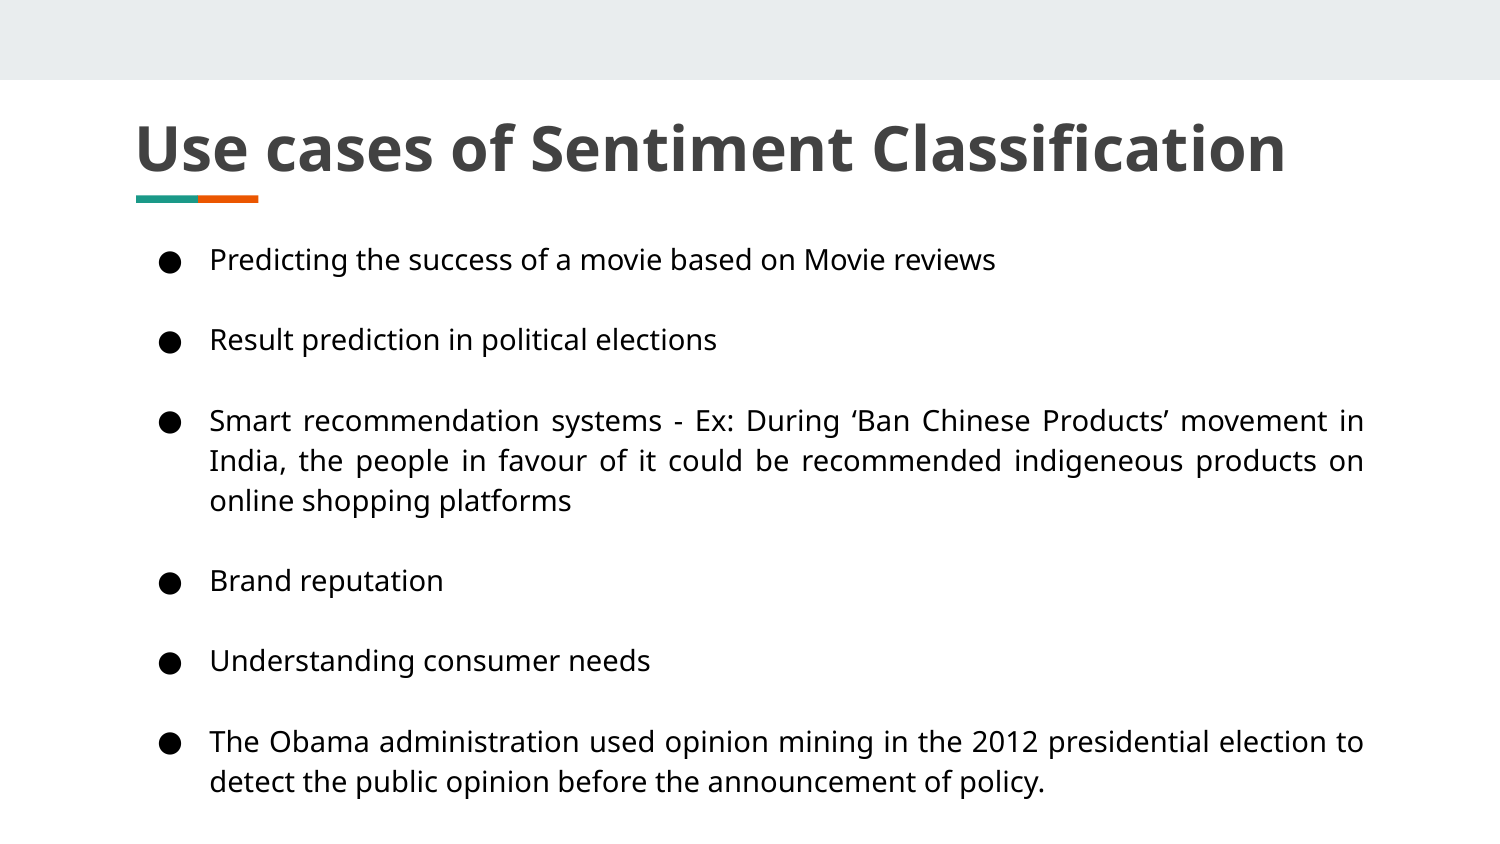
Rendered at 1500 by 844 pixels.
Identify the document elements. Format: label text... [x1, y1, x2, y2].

list Predicting the success of a movie based on Movie reviews Result prediction in political elections Smart recommendation systems - Ex: During ‘Ban Chinese Products’ movement in India, the people in favour of it could be recommended indigeneous products on online shopping platforms Brand reputation Understanding consumer needs The Obama administration used opinion mining in the 2012 presidential election to detect the public opinion before the announcement of policy. [119, 220, 1381, 796]
title Use cases of Sentiment Classification [119, 93, 1381, 182]
